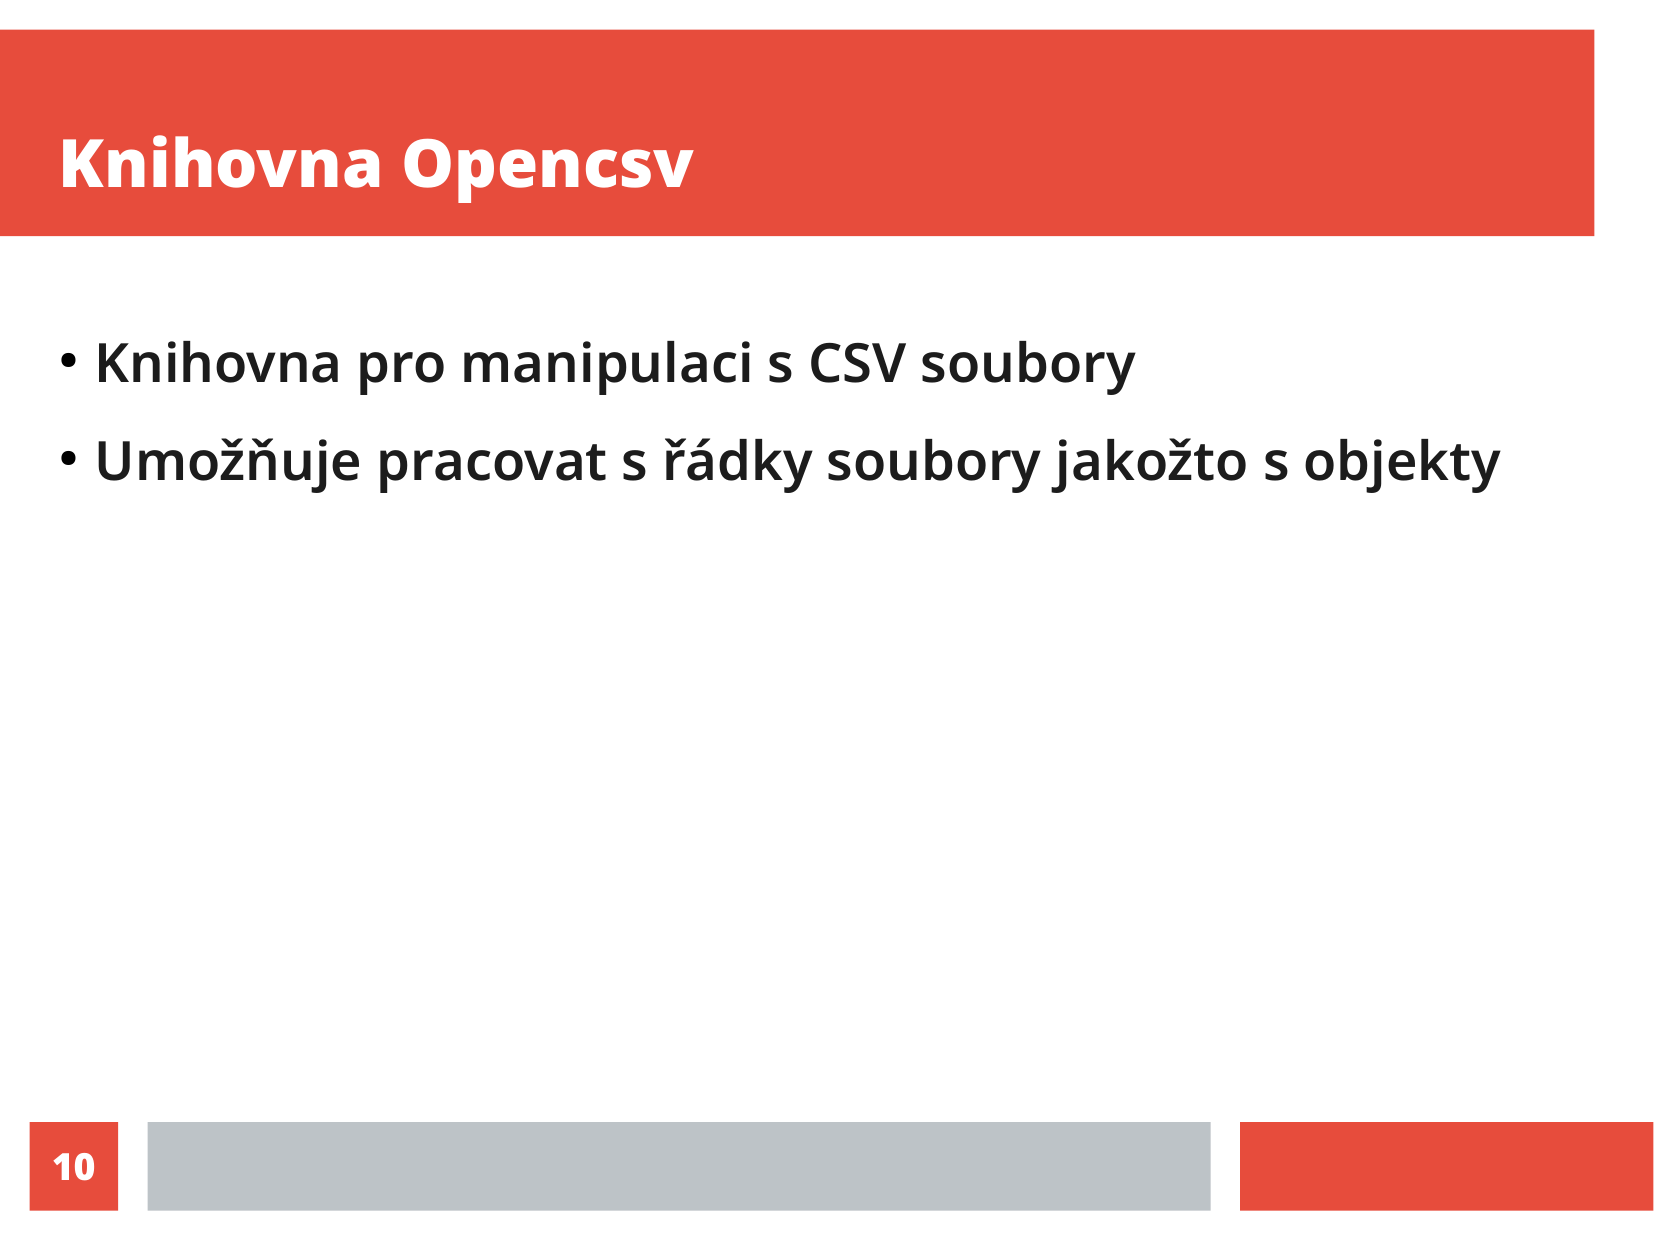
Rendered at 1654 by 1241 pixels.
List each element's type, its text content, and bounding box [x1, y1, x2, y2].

list Knihovna pro manipulaci s CSV soubory Umožňuje pracovat s řádky soubory jakožto s objekty [59, 324, 1565, 1093]
title Knihovna Opencsv [59, 59, 1595, 207]
